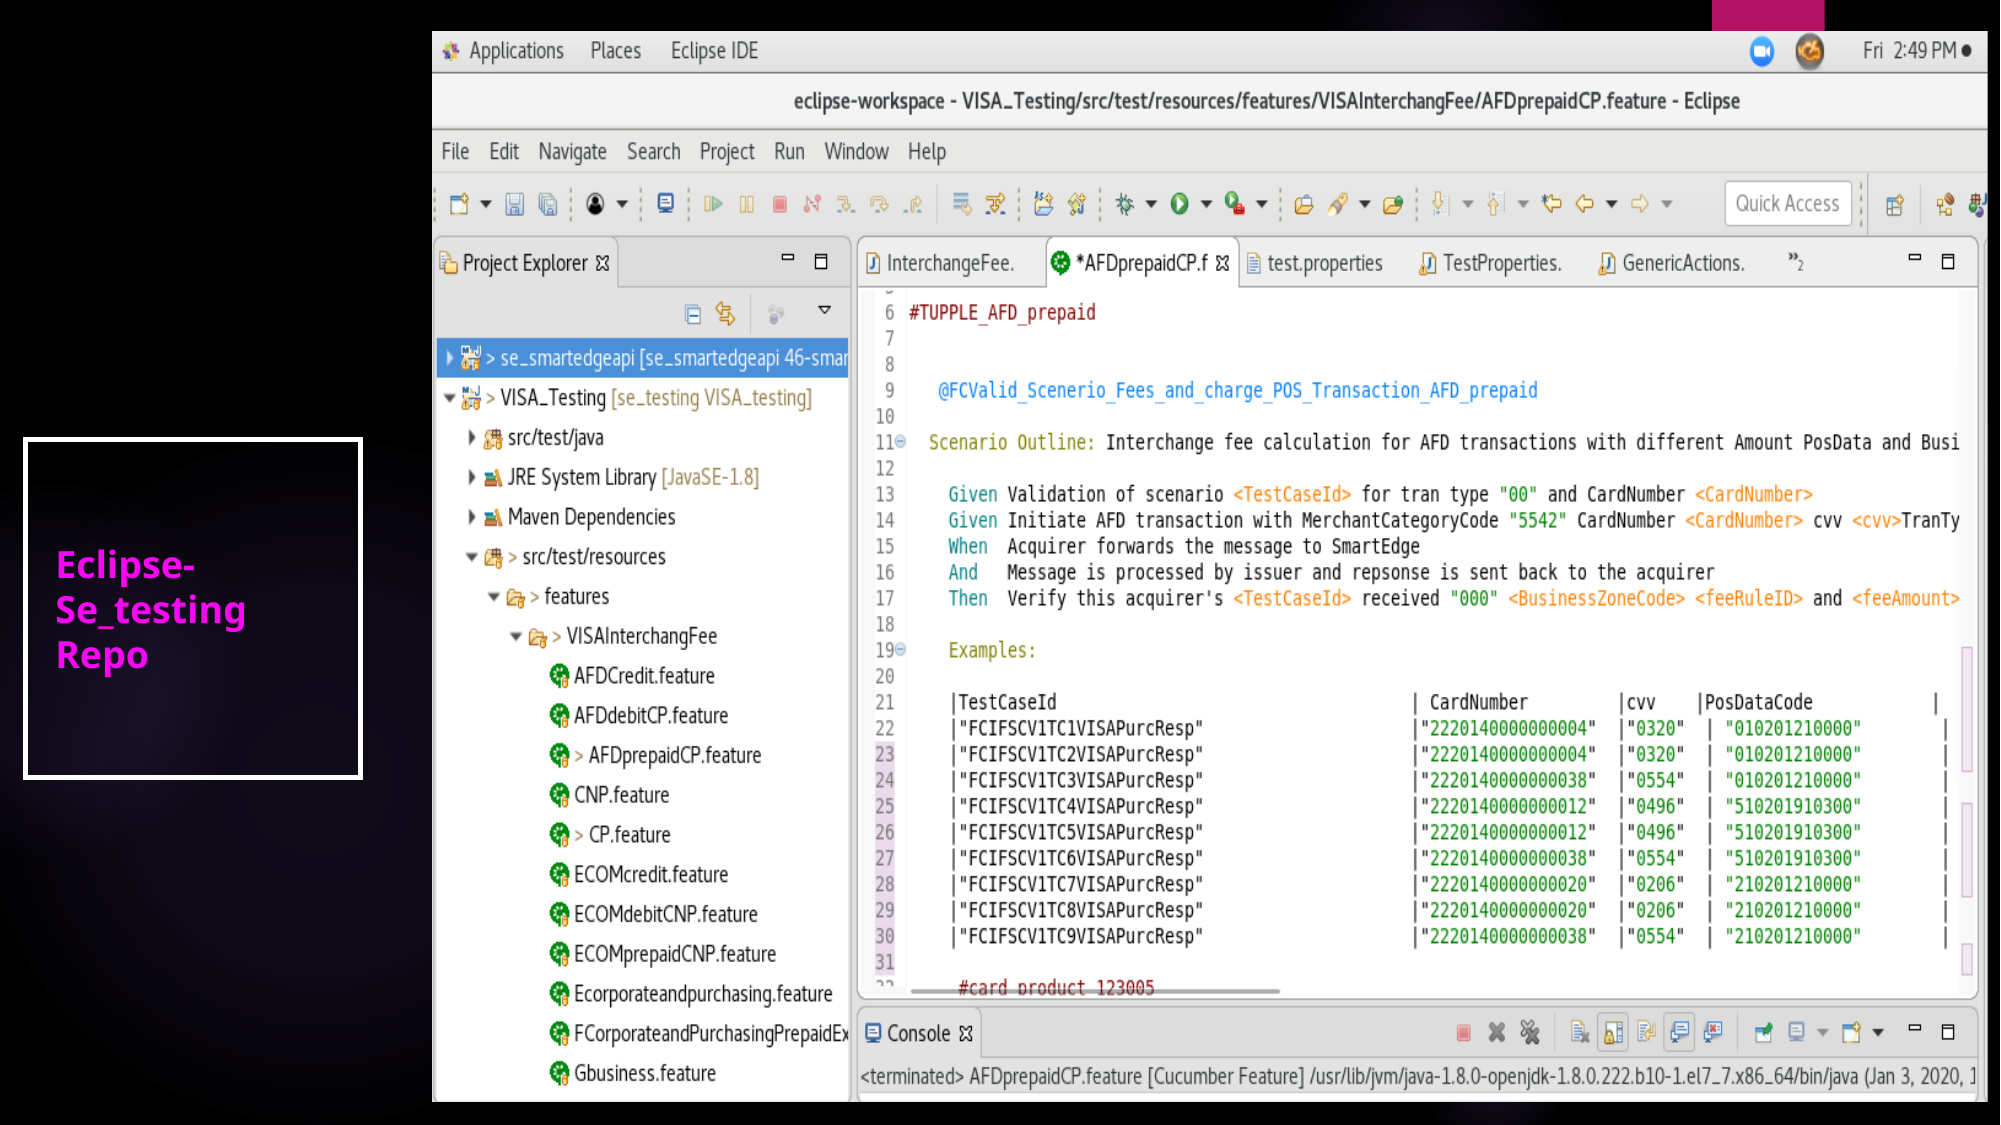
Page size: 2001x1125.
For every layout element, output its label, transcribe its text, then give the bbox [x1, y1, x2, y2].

picture [0, 0, 1988, 1125]
title Eclipse-Se_testing Repo [25, 439, 361, 778]
